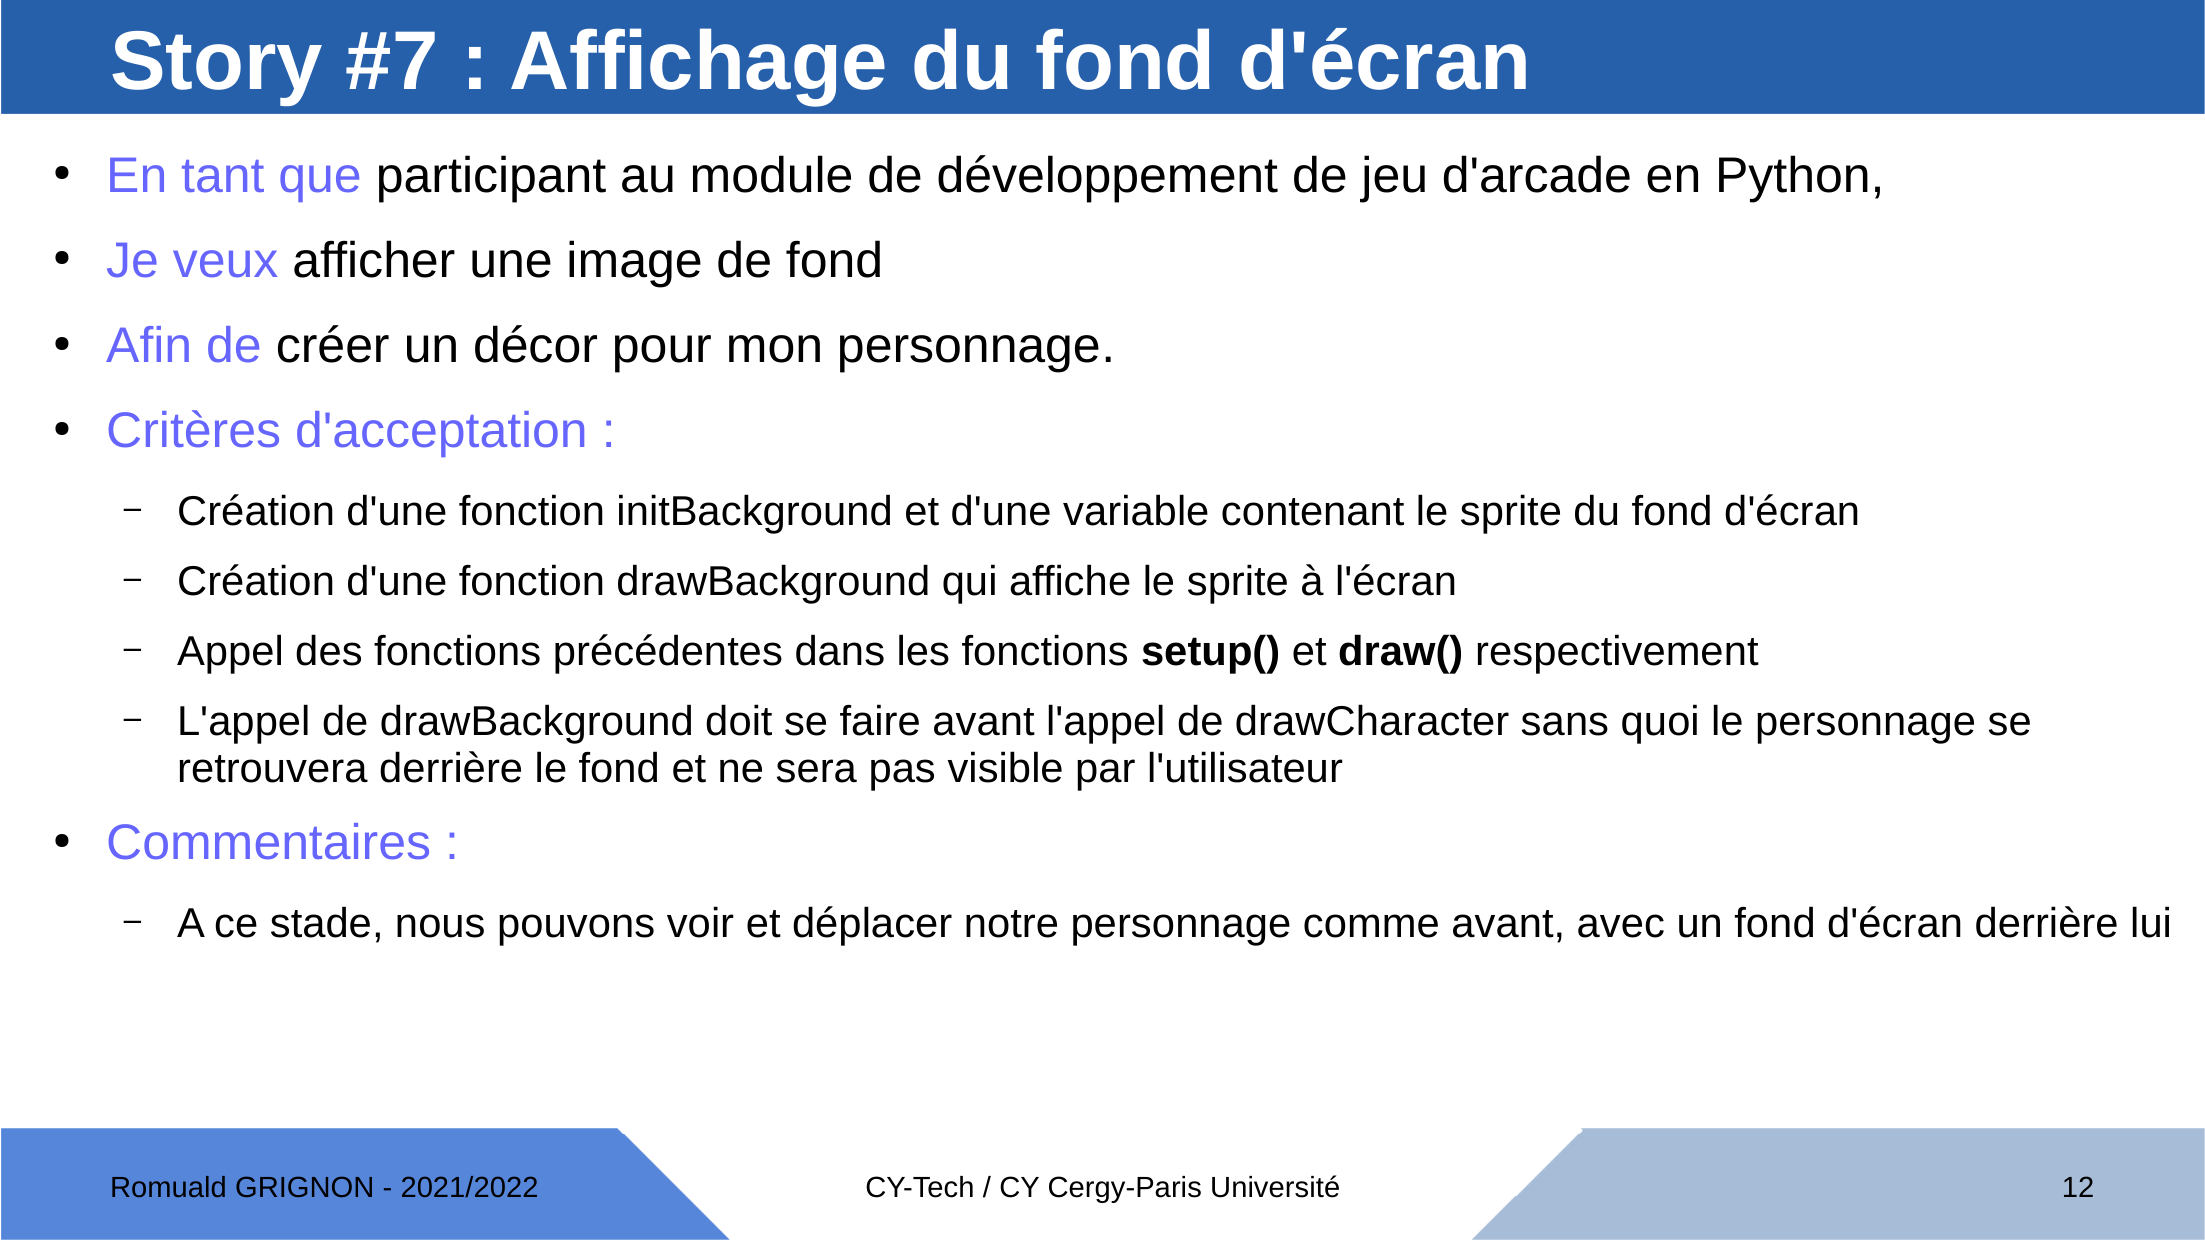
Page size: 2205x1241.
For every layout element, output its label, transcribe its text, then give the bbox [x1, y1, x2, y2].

picture [0, 0, 2205, 1241]
title Story #7 : Affichage du fond d'écran [110, 49, 2095, 217]
list En tant que participant au module de développement de jeu d'arcade en Python, Je veux afficher une image de fond Afin de créer un décor pour mon personnage. Critères d'acceptation : Création d'une fonction initBackground et d'une variable contenant le sprite du fond d'écran Création d'une fonction drawBackground qui affiche le sprite à l'écran Appel des fonctions précédentes dans les fonctions setup() et draw() respectivement L'appel de drawBackground doit se faire avant l'appel de drawCharacter sans quoi le personnage se retrouvera derrière le fond et ne sera pas visible par l'utilisateur Commentaires : A ce stade, nous pouvons voir et déplacer notre personnage comme avant, avec un fond d'écran derrière lui [35, 217, 2186, 1087]
